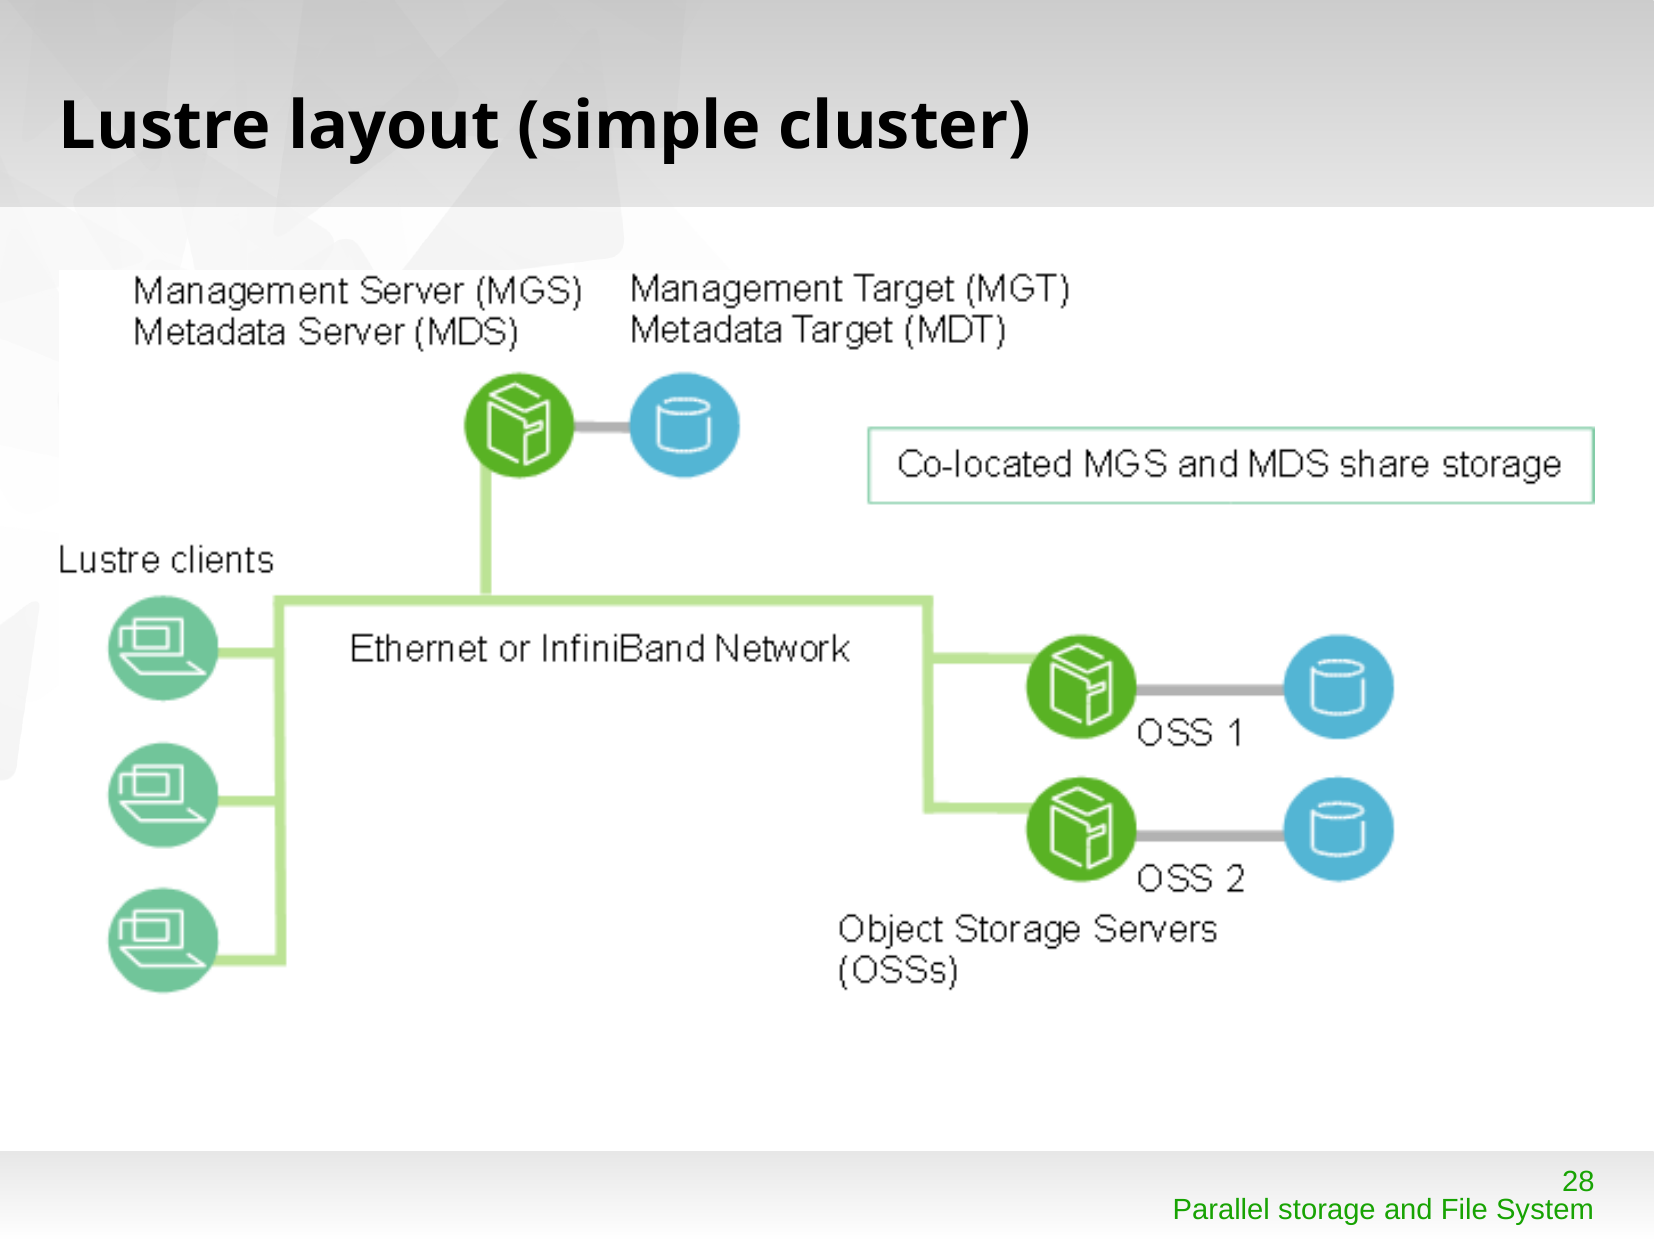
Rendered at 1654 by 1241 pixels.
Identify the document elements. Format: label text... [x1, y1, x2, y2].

picture [0, 0, 1595, 1004]
title Lustre layout (simple cluster) [59, 29, 1548, 217]
